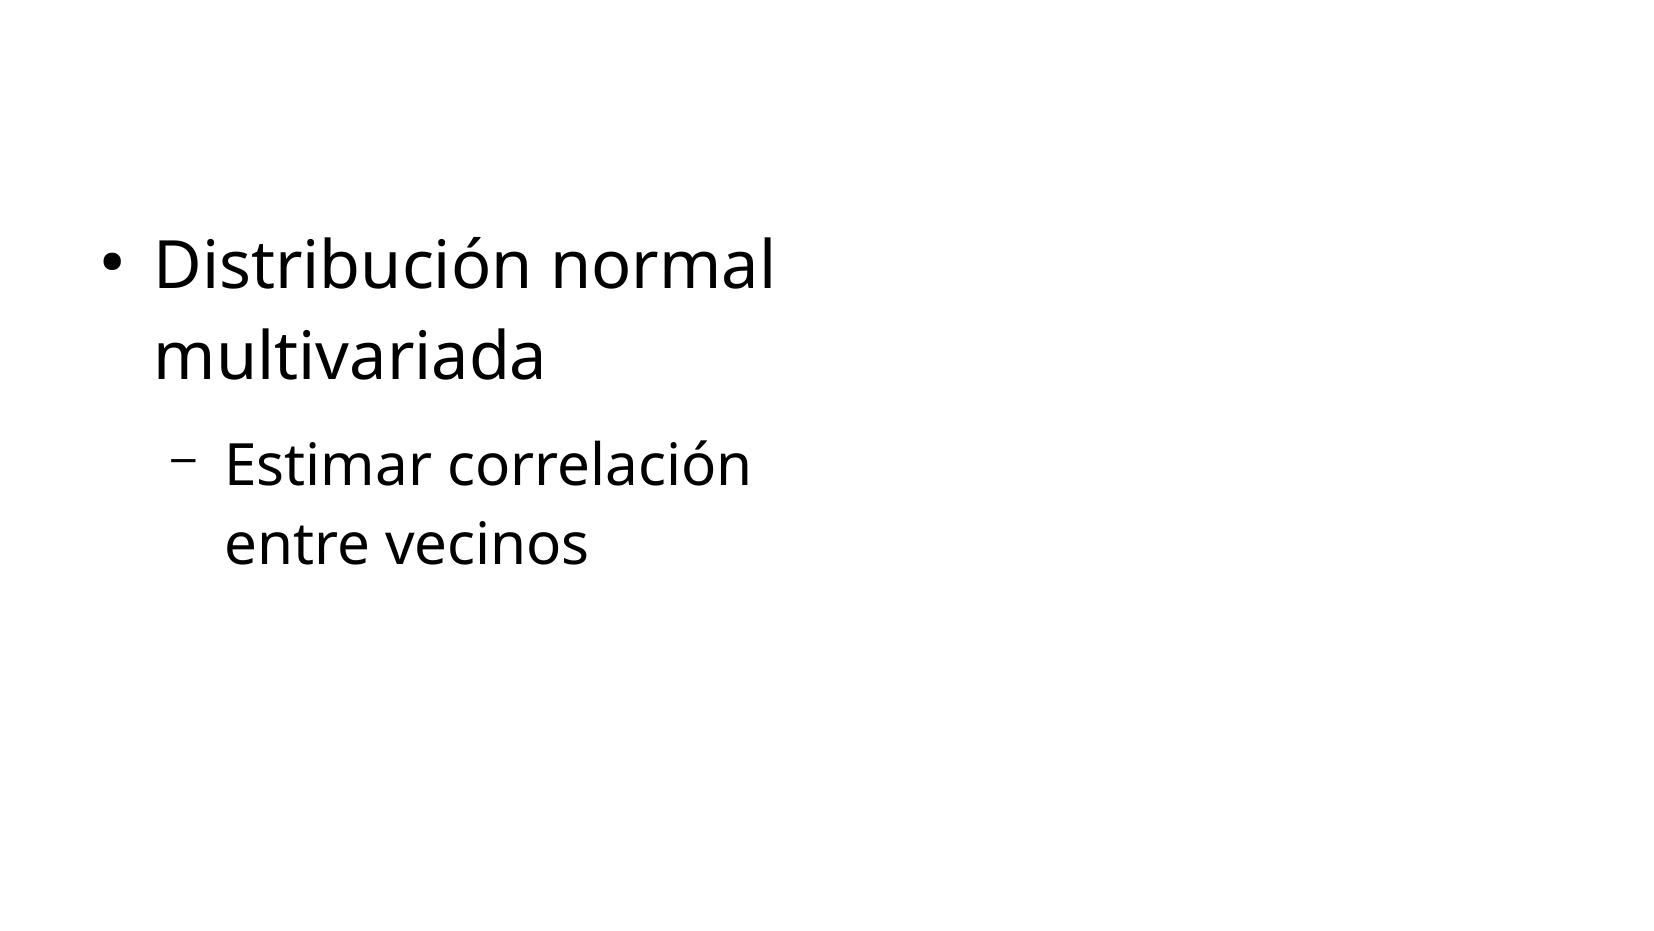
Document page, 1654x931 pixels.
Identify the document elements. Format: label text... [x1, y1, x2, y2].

list Distribución normal multivariada Estimar correlación entre vecinos [82, 217, 809, 758]
